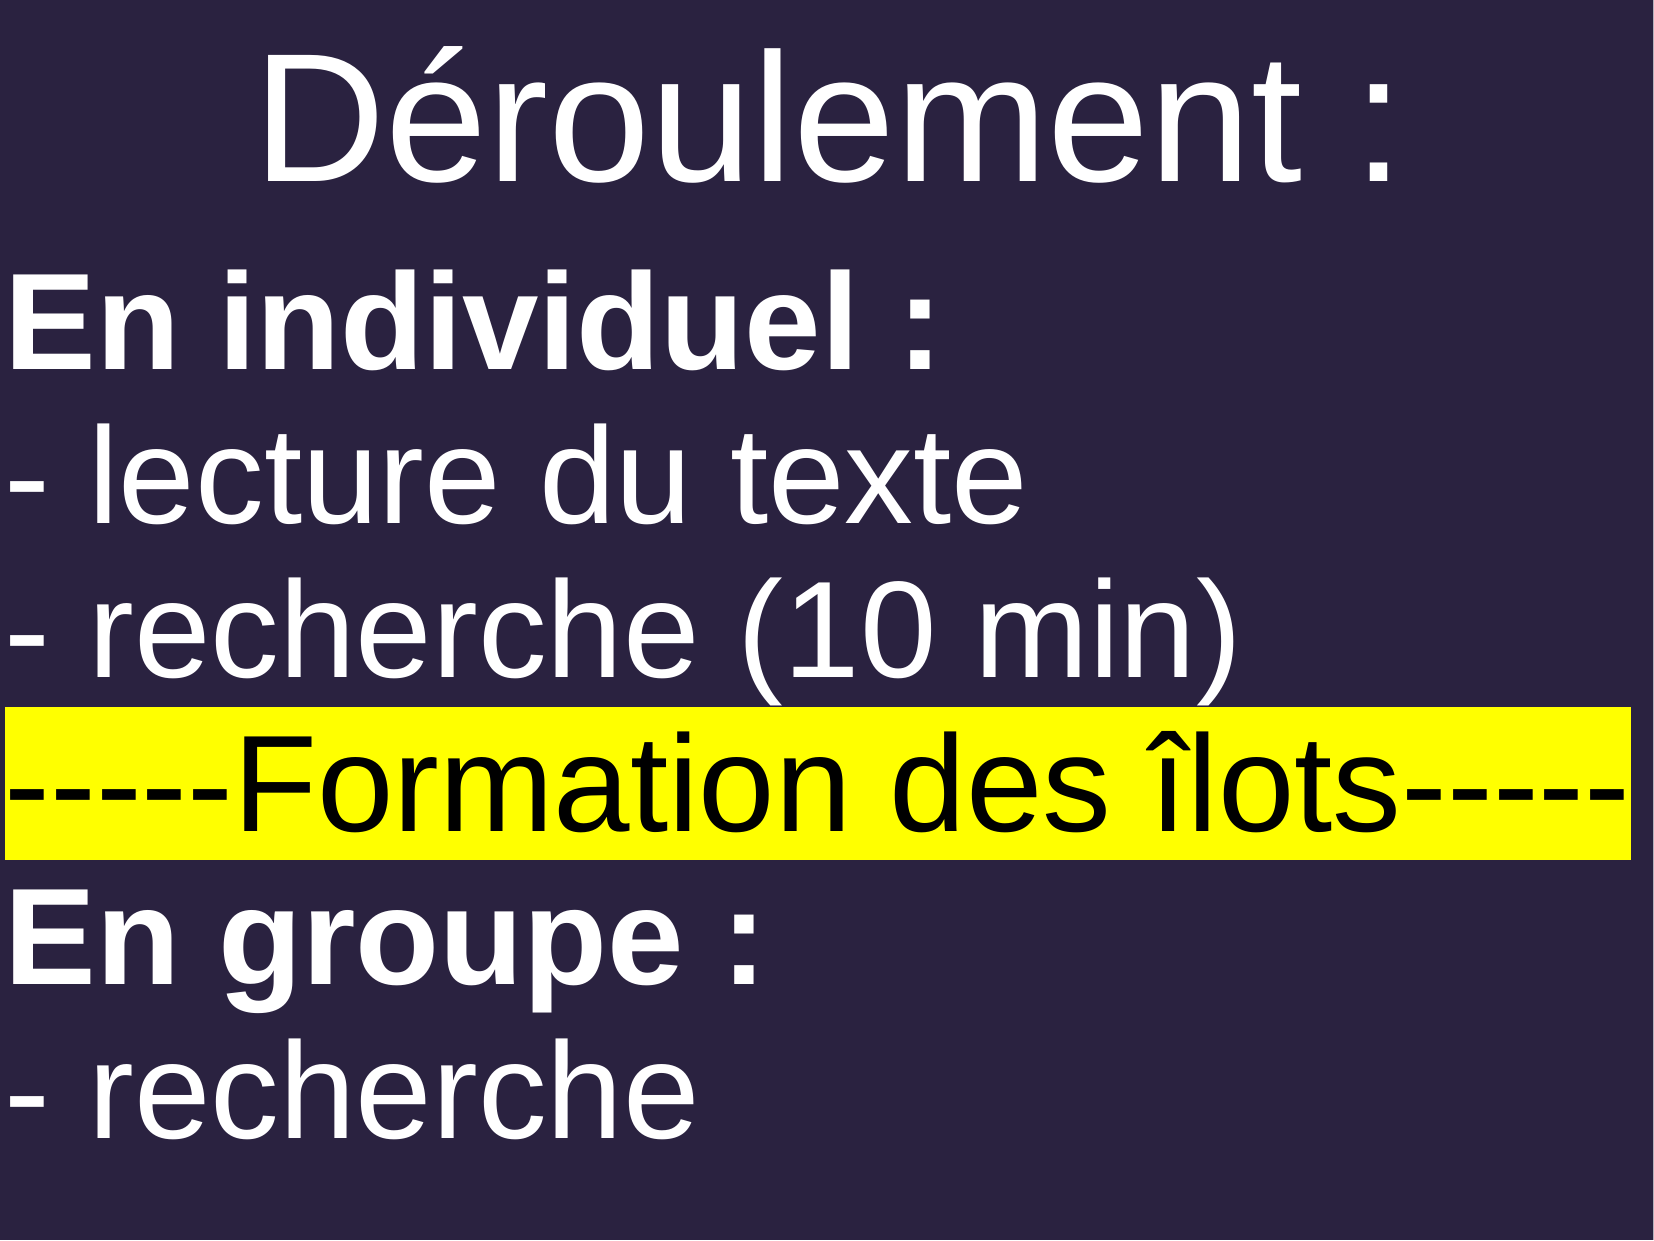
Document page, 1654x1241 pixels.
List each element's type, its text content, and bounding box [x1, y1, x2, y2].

title Déroulement : [2, 0, 1654, 355]
title En individuel : - lecture du texte - recherche (10 min) -----Formation des îlots----- En groupe : - recherche [4, 245, 1654, 1241]
